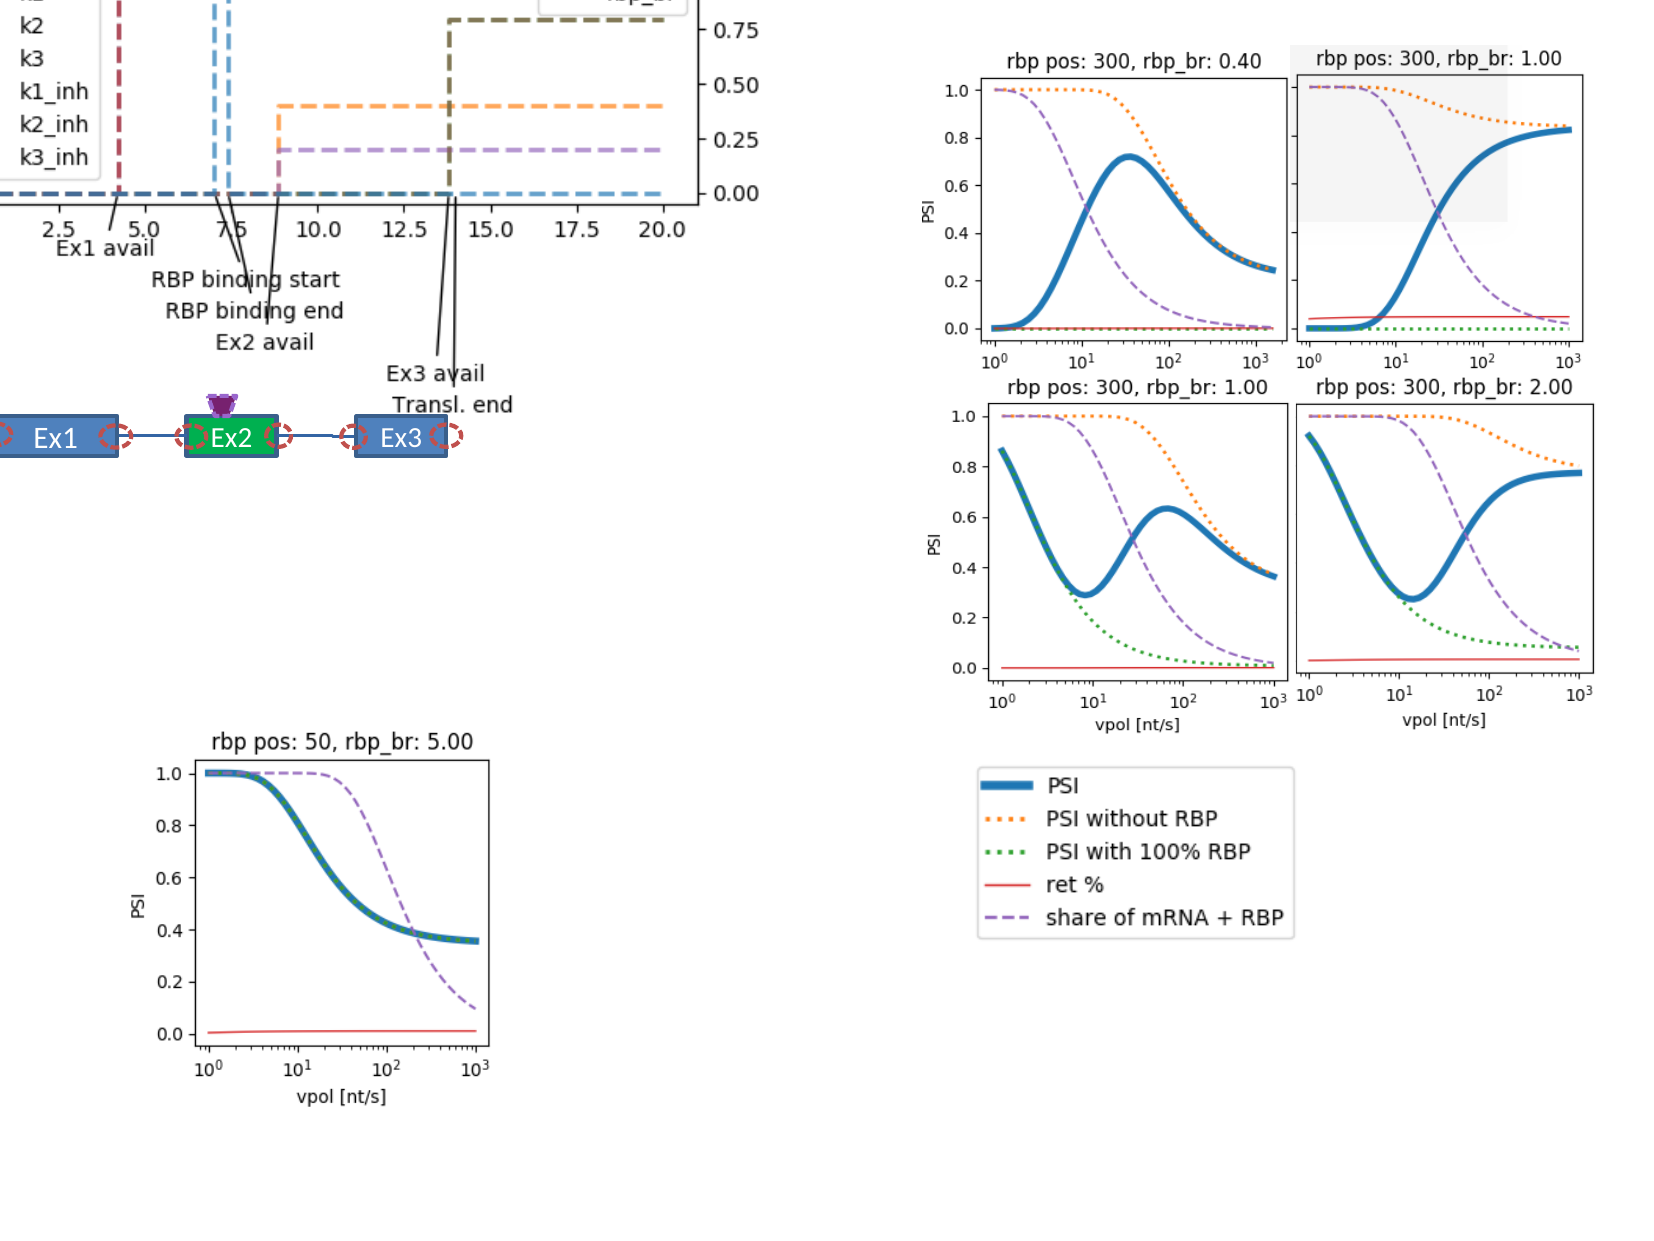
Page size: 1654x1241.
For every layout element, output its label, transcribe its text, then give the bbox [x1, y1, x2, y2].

text_box Ex1 [0, 415, 118, 456]
picture [0, 0, 762, 419]
picture [968, 759, 1303, 946]
picture [120, 719, 496, 1112]
text_box Ex3 [356, 416, 447, 457]
picture [916, 45, 1600, 738]
text_box Ex2 [186, 415, 277, 456]
text_box [207, 395, 237, 417]
